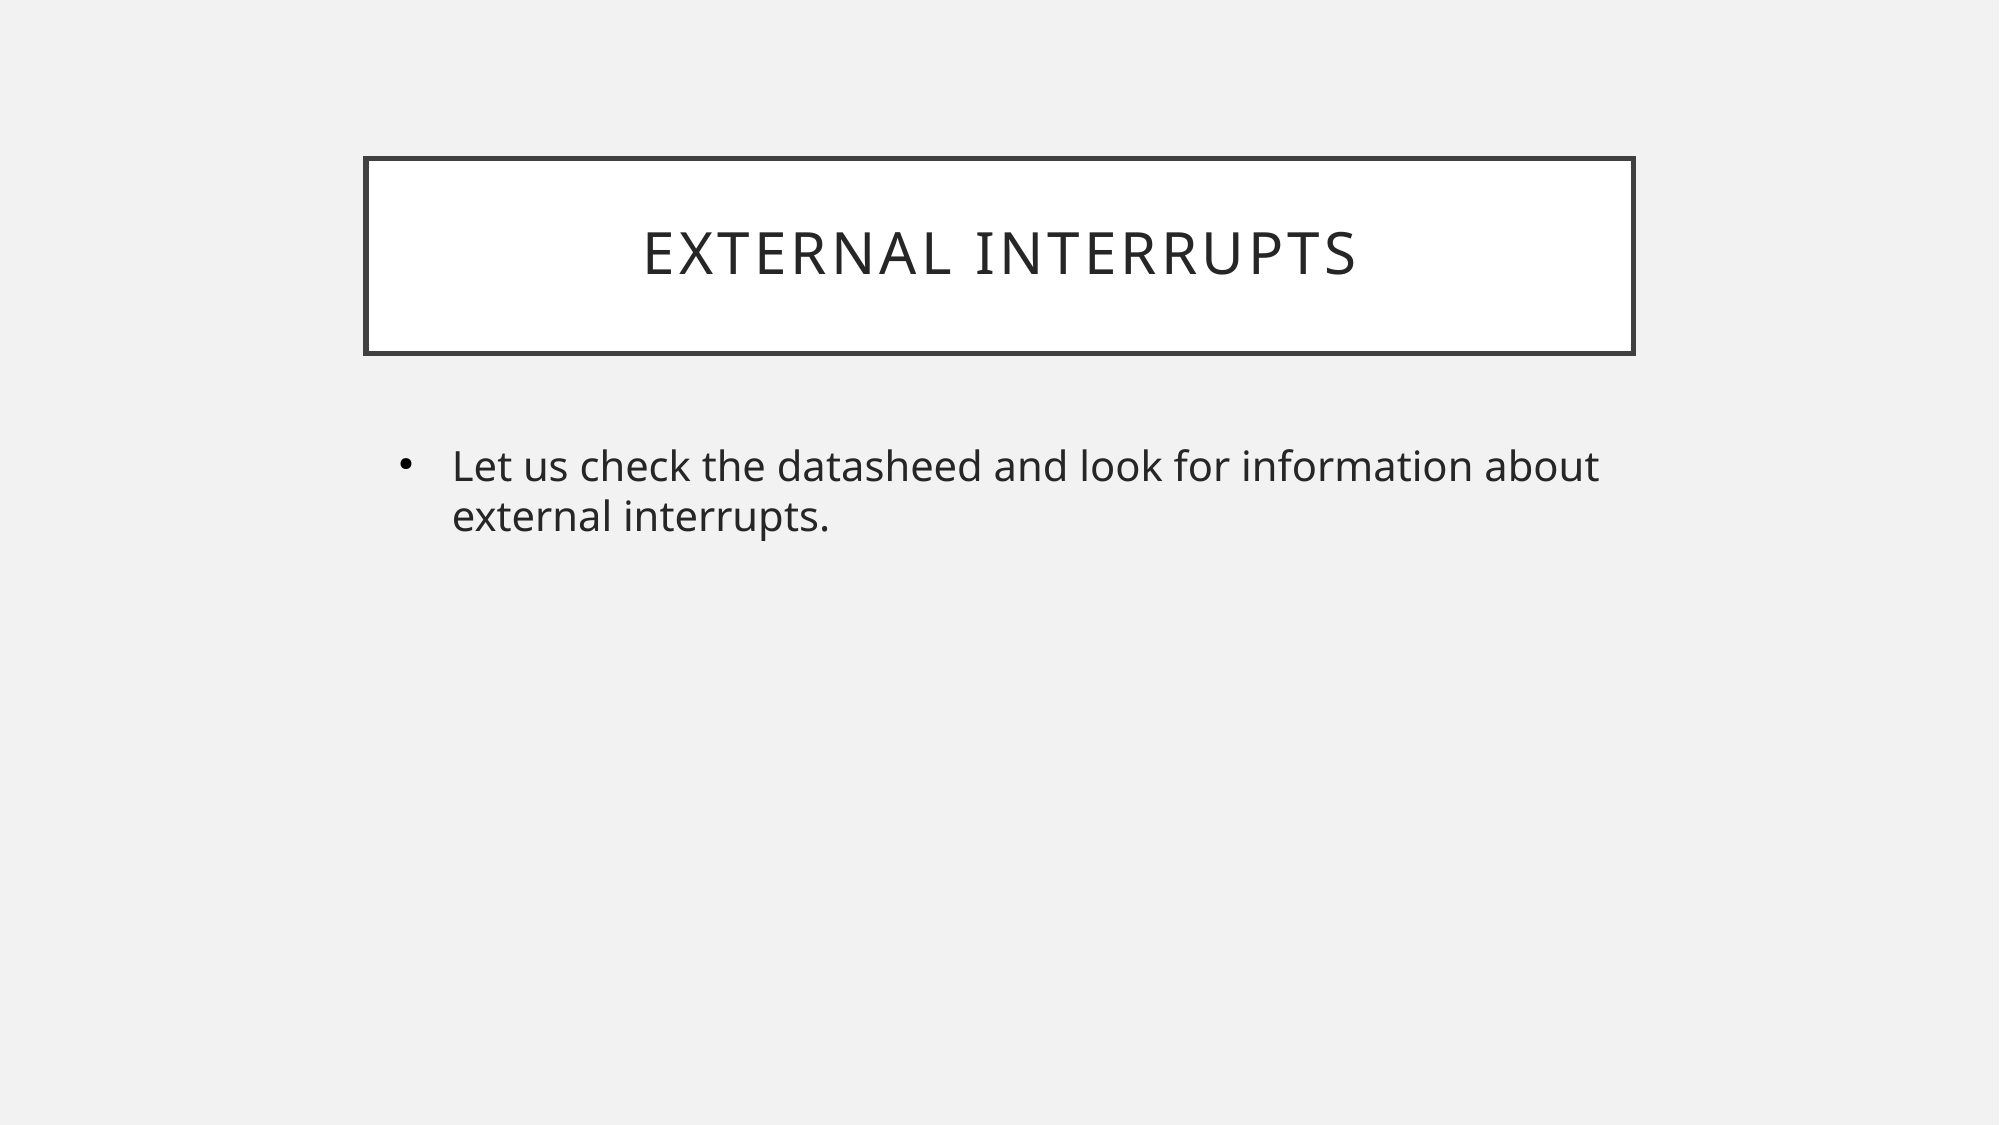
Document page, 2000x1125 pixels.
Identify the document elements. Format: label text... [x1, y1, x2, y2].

list Let us check the datasheed and look for information about external interrupts. [365, 432, 1634, 942]
title External Interrupts [365, 158, 1634, 354]
